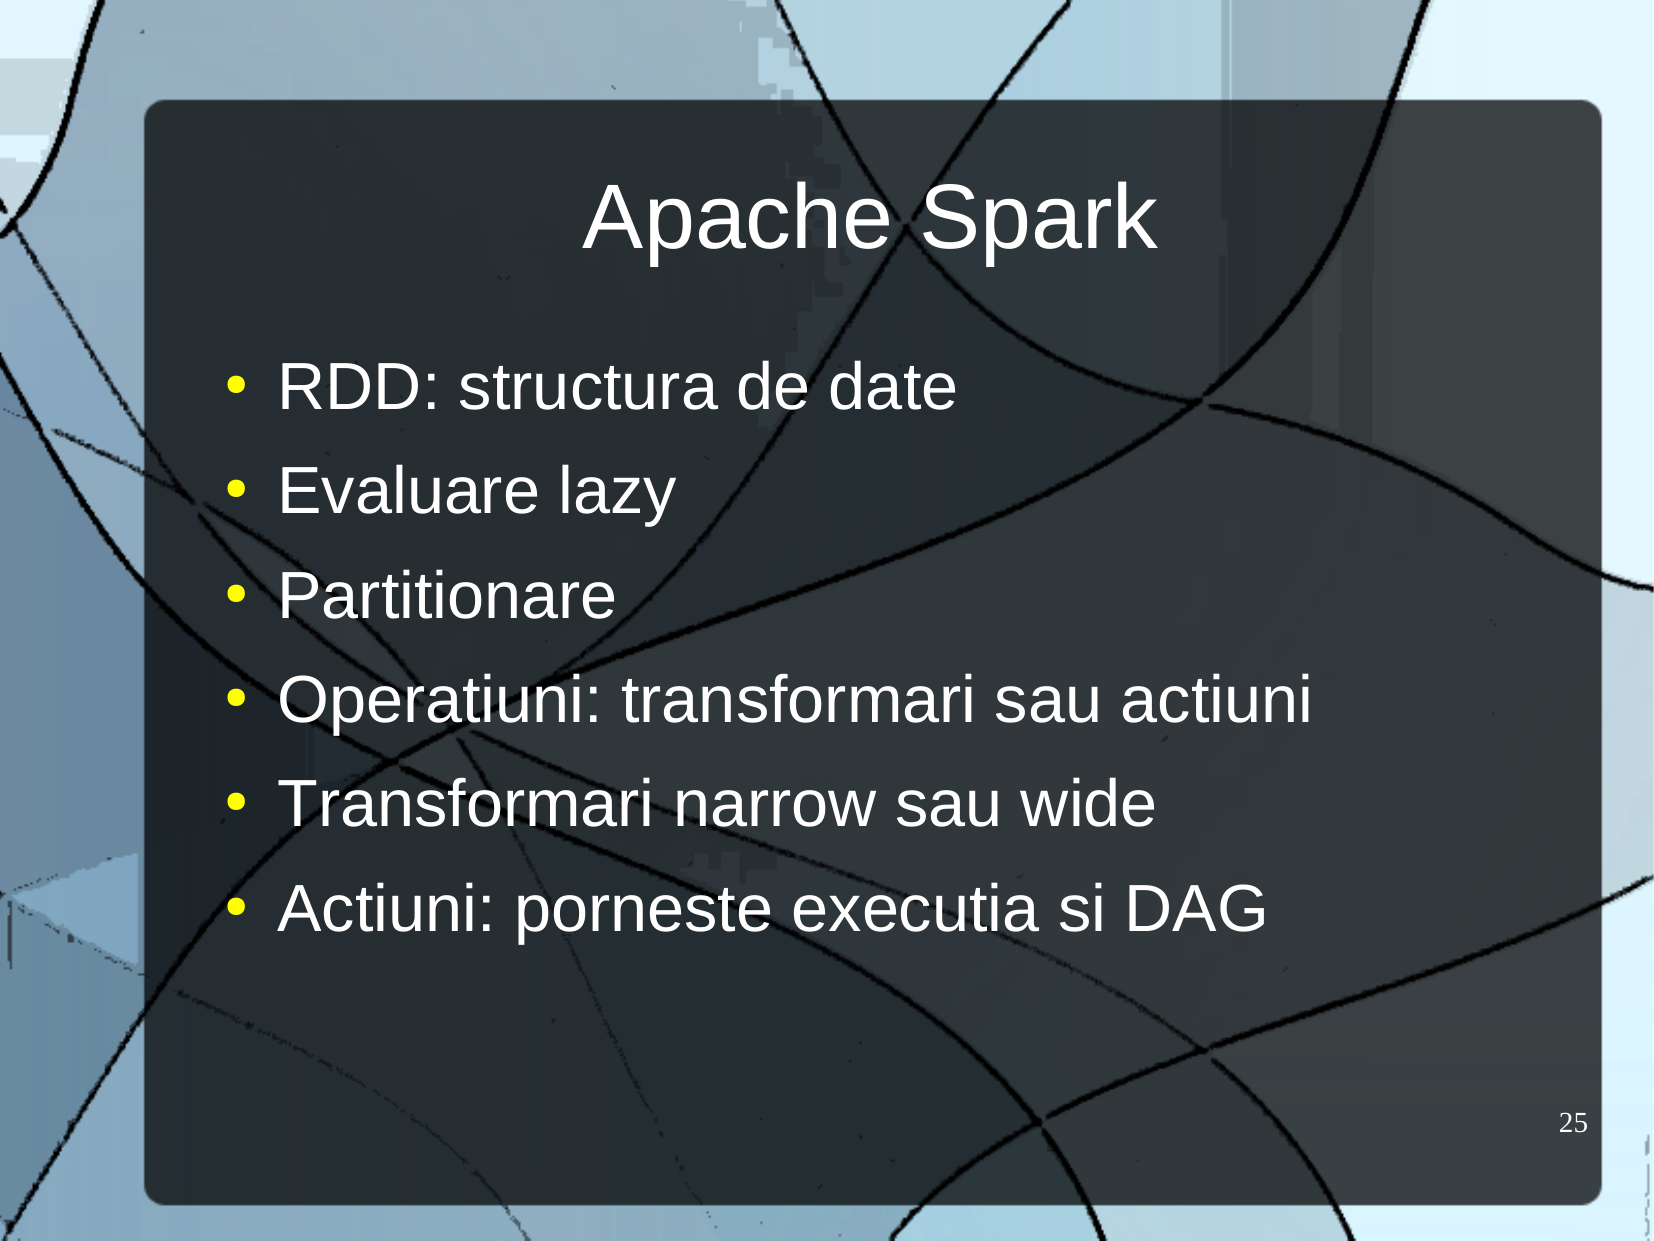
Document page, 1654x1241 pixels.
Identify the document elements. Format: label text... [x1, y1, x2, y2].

title Apache Spark [159, 108, 1583, 325]
picture [0, 0, 1654, 1241]
list RDD: structura de date Evaluare lazy Partitionare Operatiuni: transformari sau actiuni Transformari narrow sau wide Actiuni: porneste executia si DAG [206, 349, 1571, 1034]
